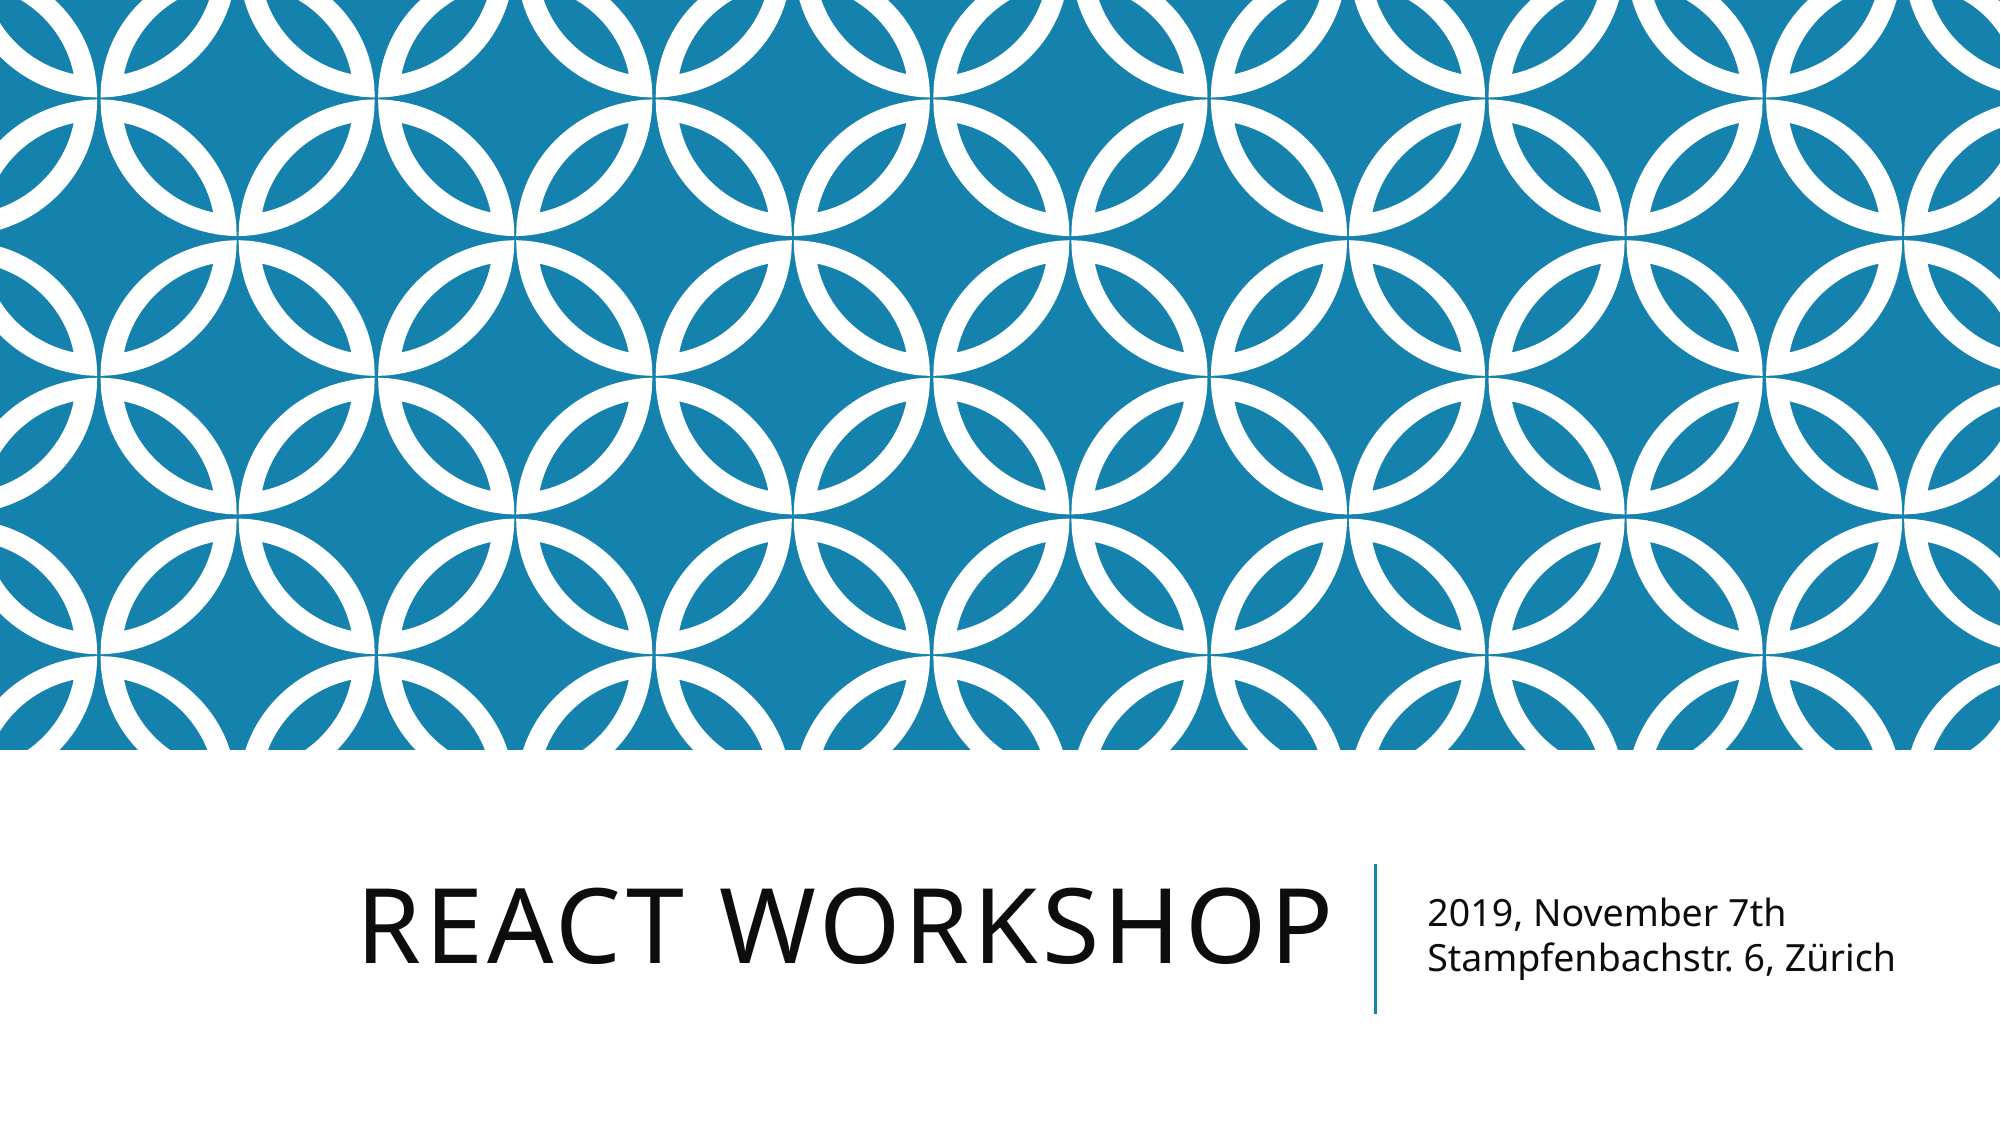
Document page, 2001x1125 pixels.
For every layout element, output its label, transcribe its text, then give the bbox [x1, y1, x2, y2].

title React Workshop [75, 813, 1350, 1054]
subtitle 2019, November 7th Stampfenbachstr. 6, Zürich [1412, 813, 1938, 1054]
